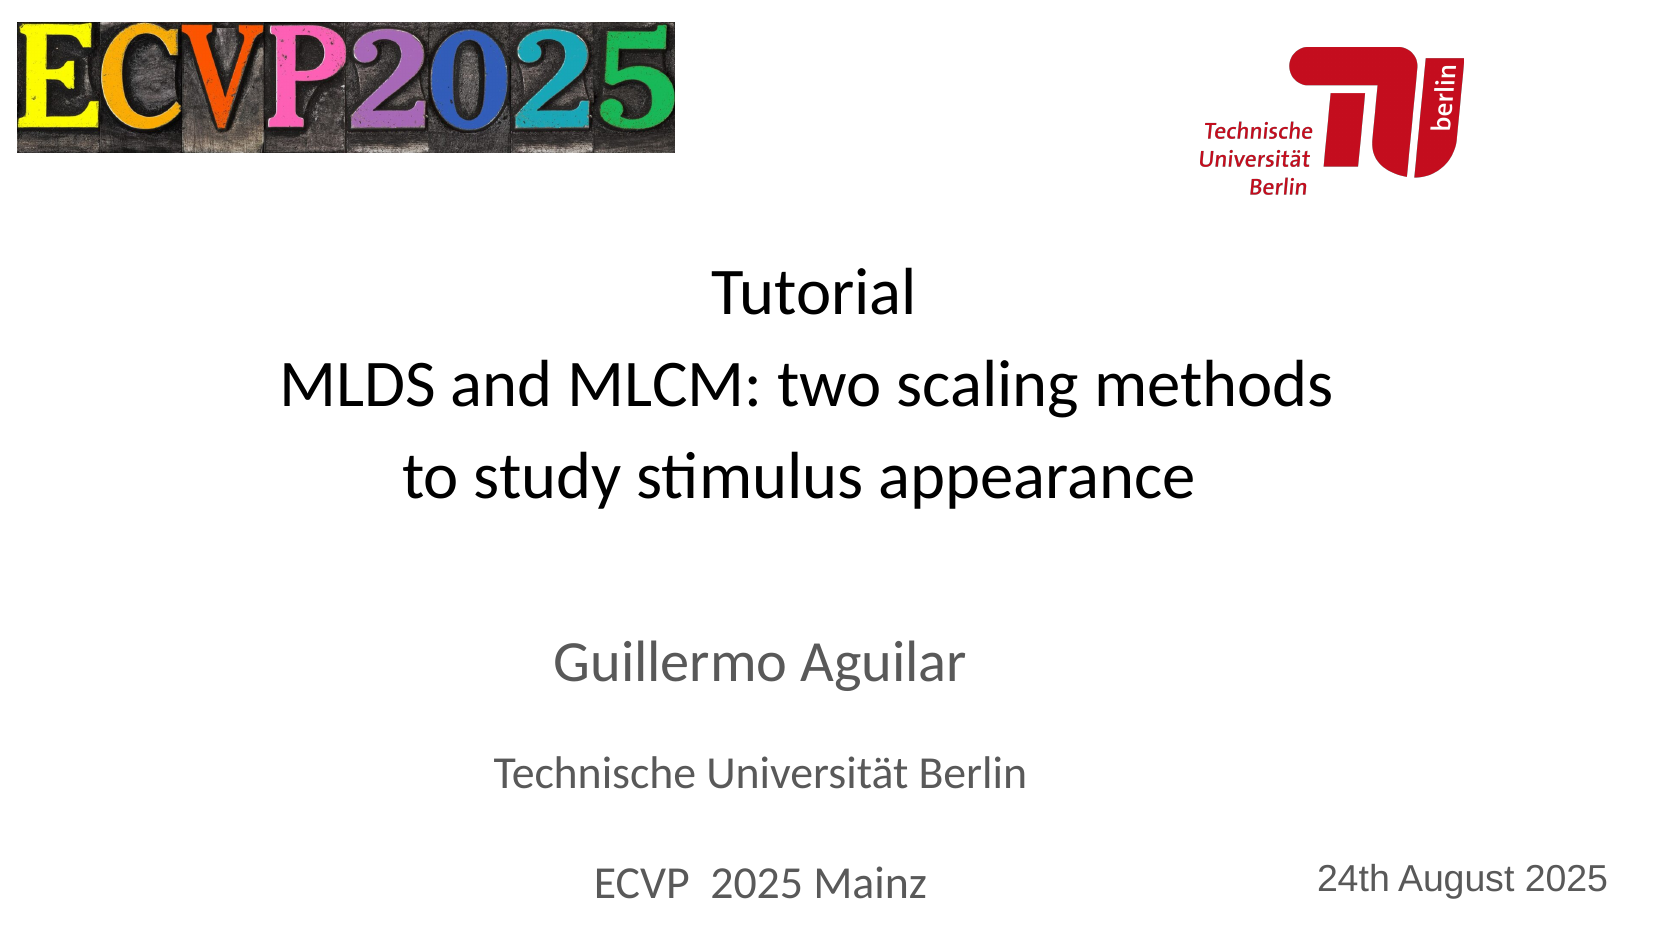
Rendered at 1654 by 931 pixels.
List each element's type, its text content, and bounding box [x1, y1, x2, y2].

subtitle 24th August 2025 [1275, 838, 1651, 931]
picture [1200, 47, 1464, 196]
text_box Guillermo Aguilar Technische Universität Berlin ECVP 2025 Mainz [51, 608, 1471, 751]
title Tutorial MLDS and MLCM: two scaling methods to study stimulus appearance [115, 282, 1514, 527]
picture [17, 22, 676, 153]
